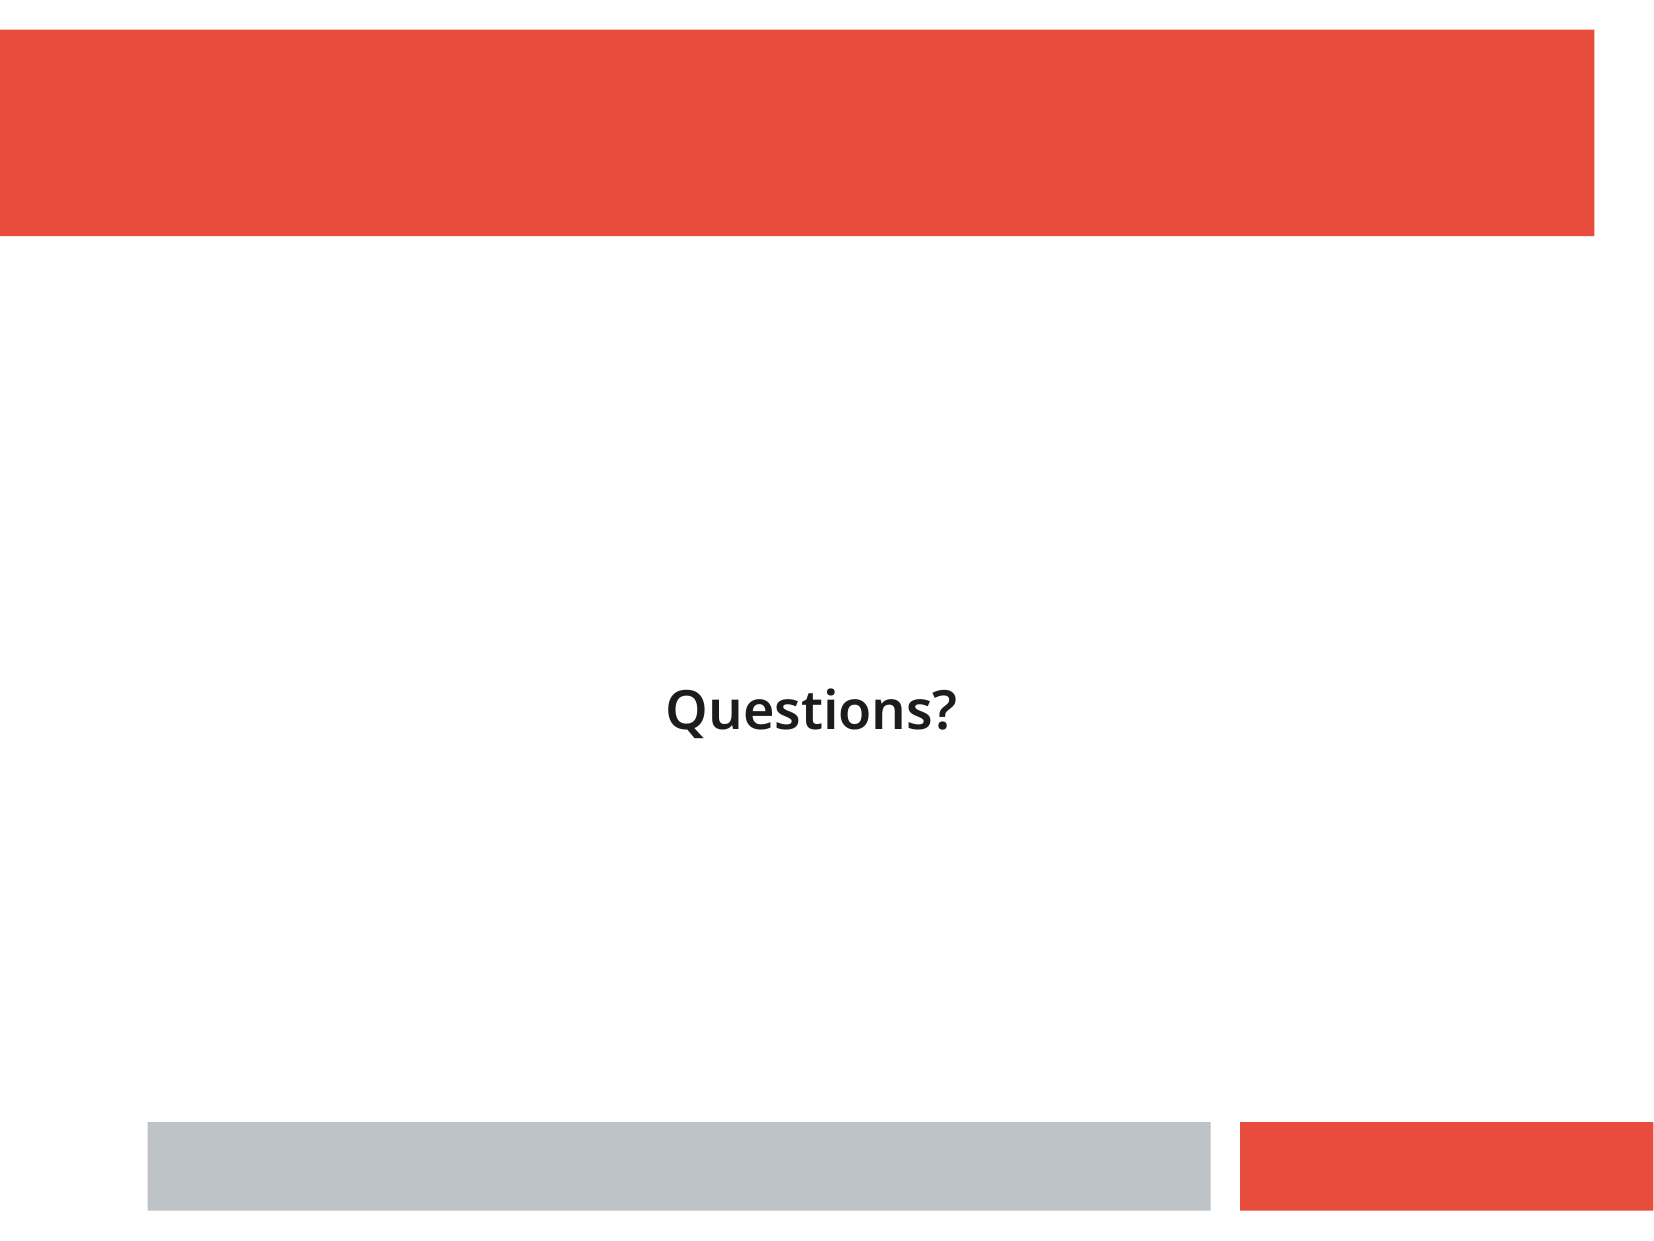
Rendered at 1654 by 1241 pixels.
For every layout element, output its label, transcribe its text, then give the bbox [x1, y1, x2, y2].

list Questions? [59, 324, 1565, 1093]
